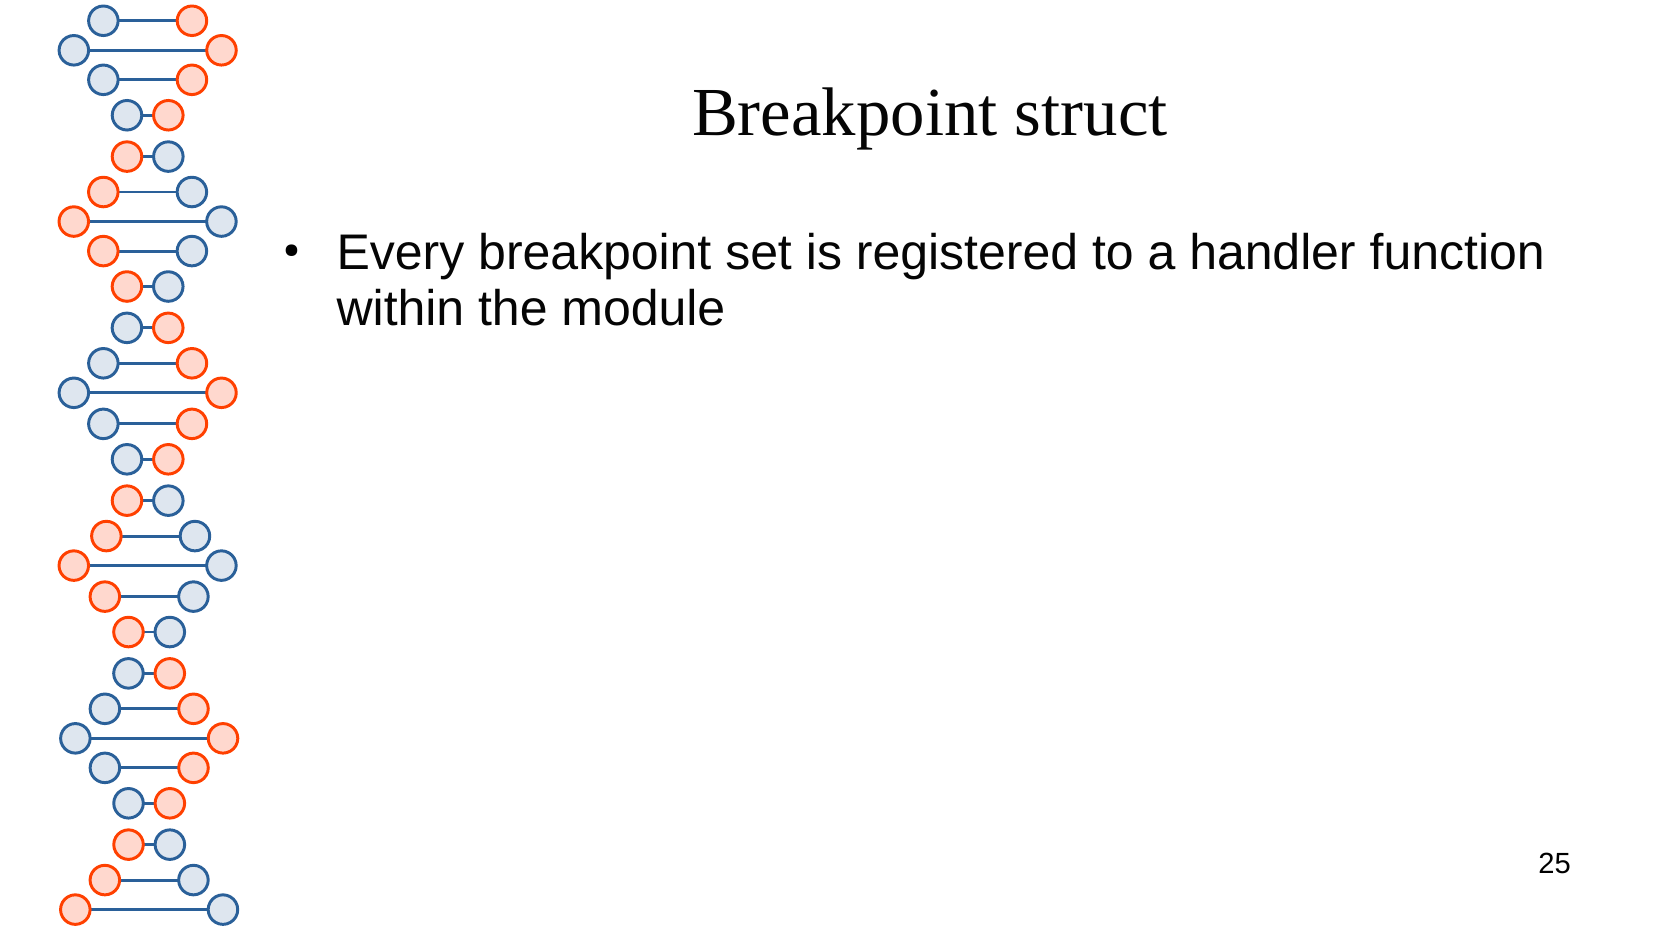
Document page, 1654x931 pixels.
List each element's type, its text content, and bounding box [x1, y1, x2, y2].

list Every breakpoint set is registered to a handler function within the module [265, 224, 1595, 764]
title Breakpoint struct [265, 35, 1595, 189]
